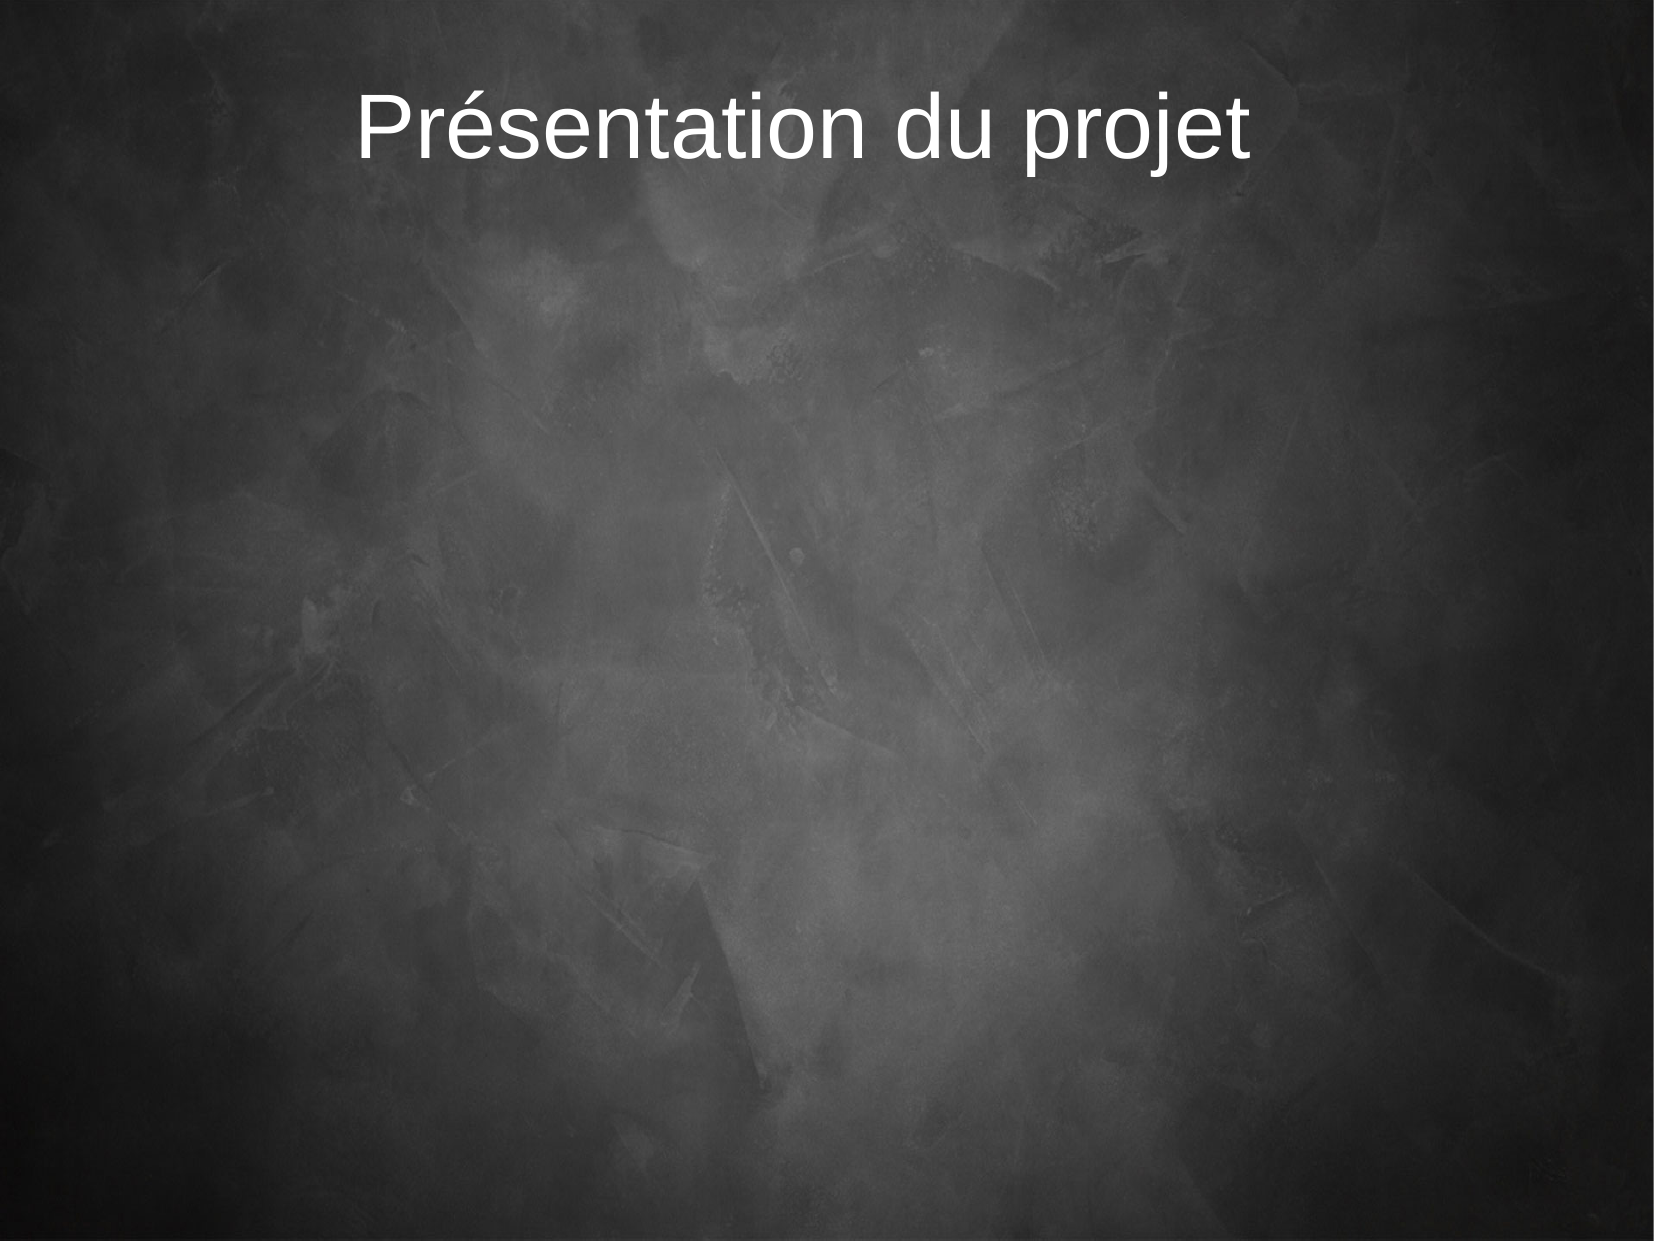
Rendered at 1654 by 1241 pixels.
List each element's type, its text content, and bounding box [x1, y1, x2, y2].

title Présentation du projet [59, 23, 1548, 231]
picture [0, 0, 1654, 1241]
